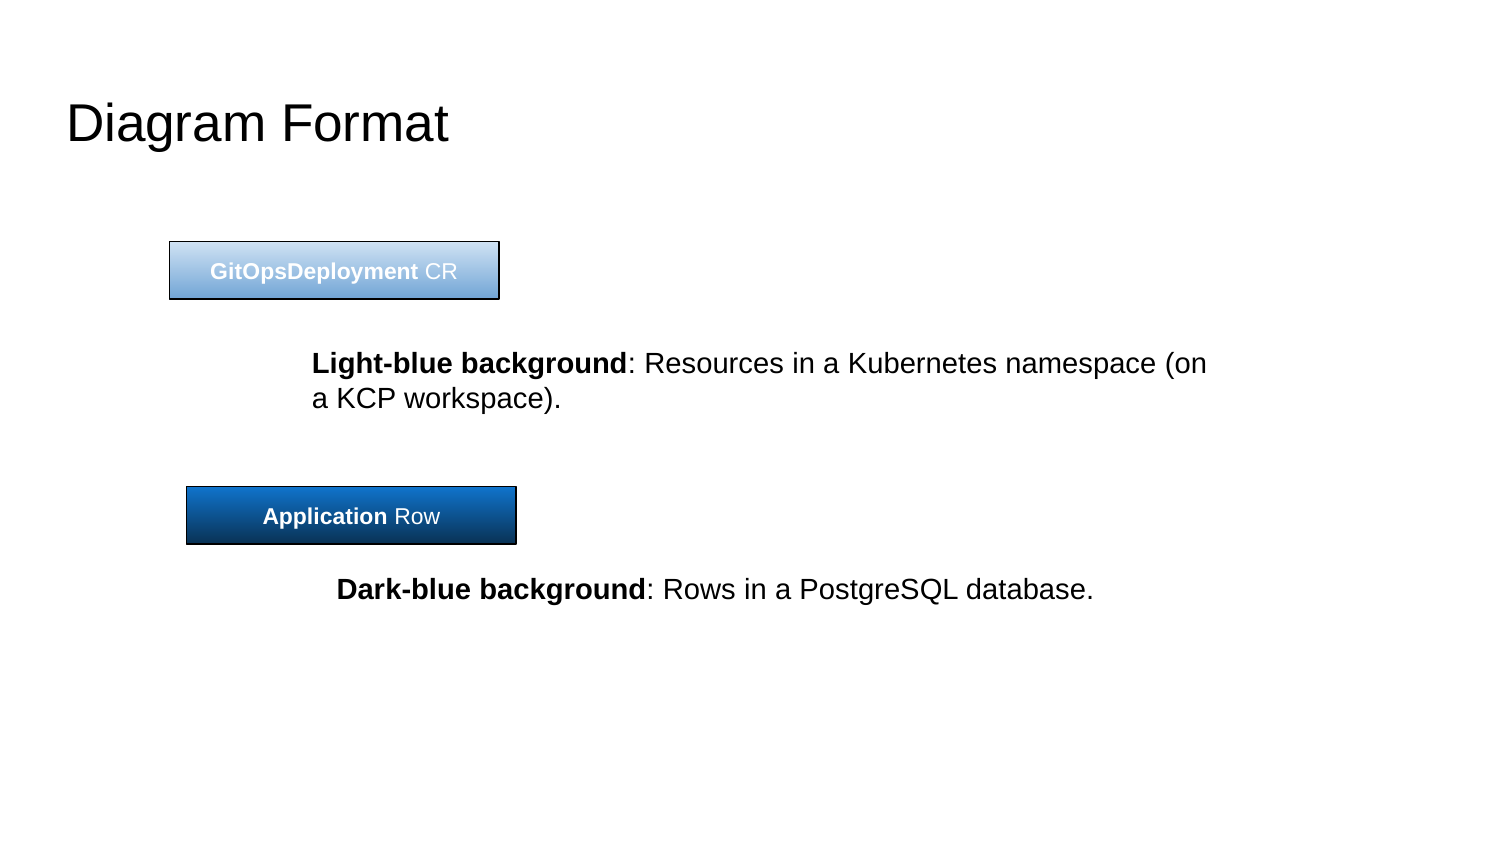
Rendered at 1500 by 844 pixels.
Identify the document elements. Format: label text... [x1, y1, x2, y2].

text_box GitOpsDeployment CR [169, 241, 499, 300]
text_box Application Row [186, 486, 517, 545]
title Diagram Format [51, 72, 1449, 167]
text_box Dark-blue background: Rows in a PostgreSQL database. [321, 555, 1329, 621]
text_box Light-blue background: Resources in a Kubernetes namespace (on a KCP workspace). [296, 329, 1244, 430]
